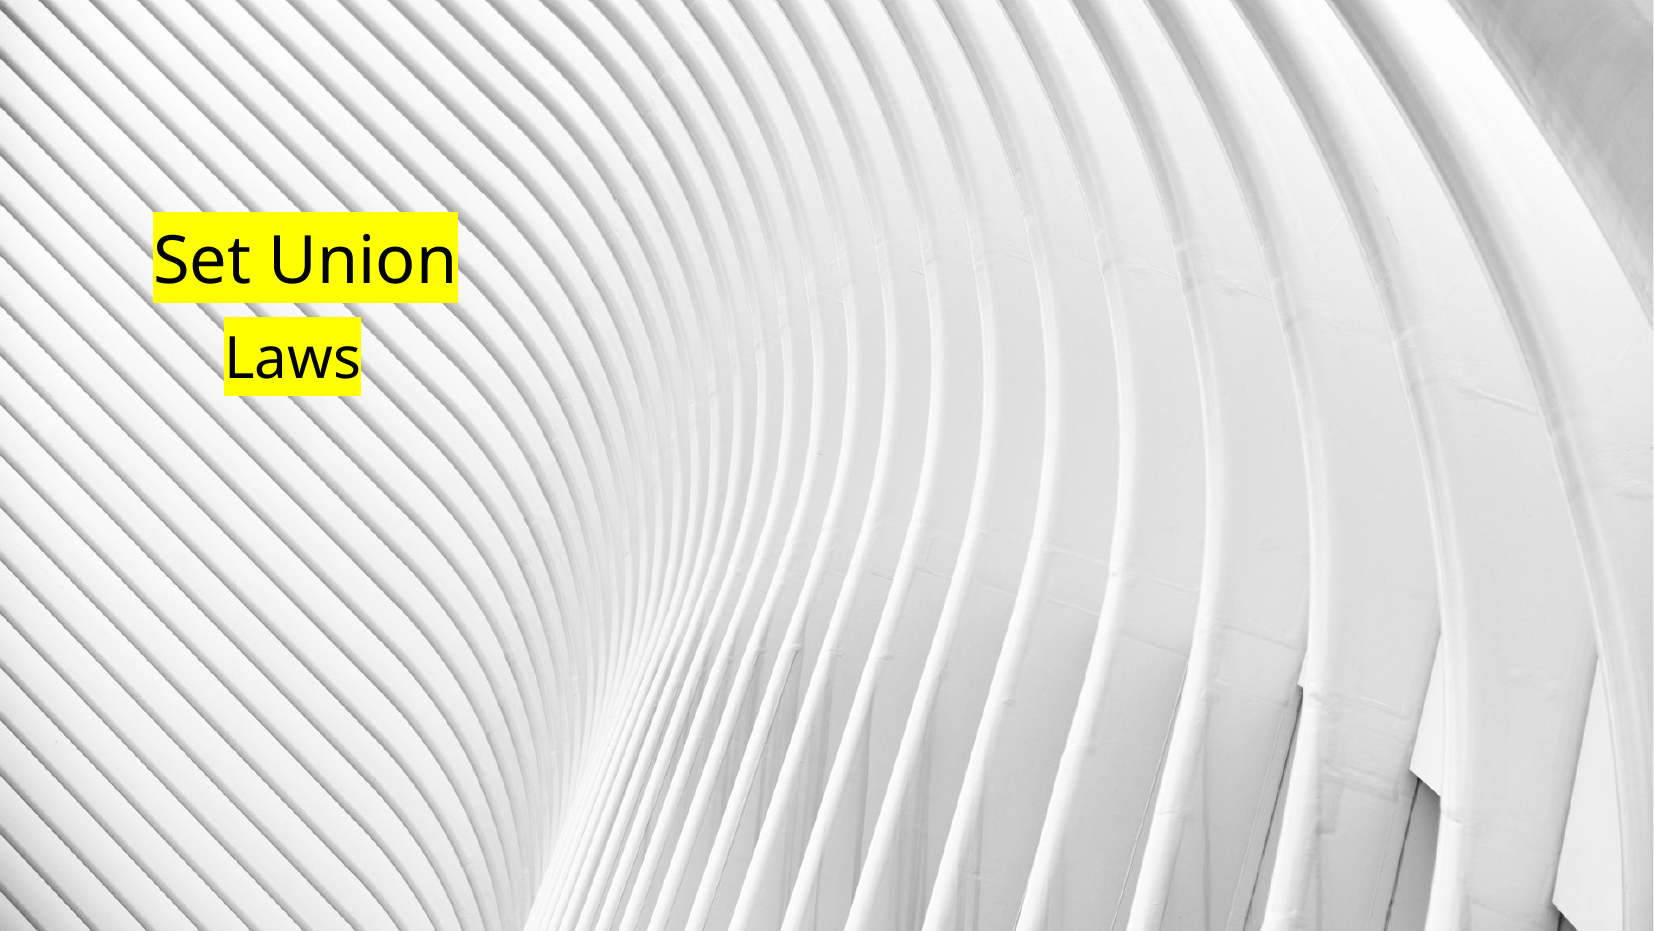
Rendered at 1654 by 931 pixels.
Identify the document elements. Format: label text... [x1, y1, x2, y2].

picture [0, 0, 1654, 931]
list Set Union Laws [82, 217, 1571, 839]
